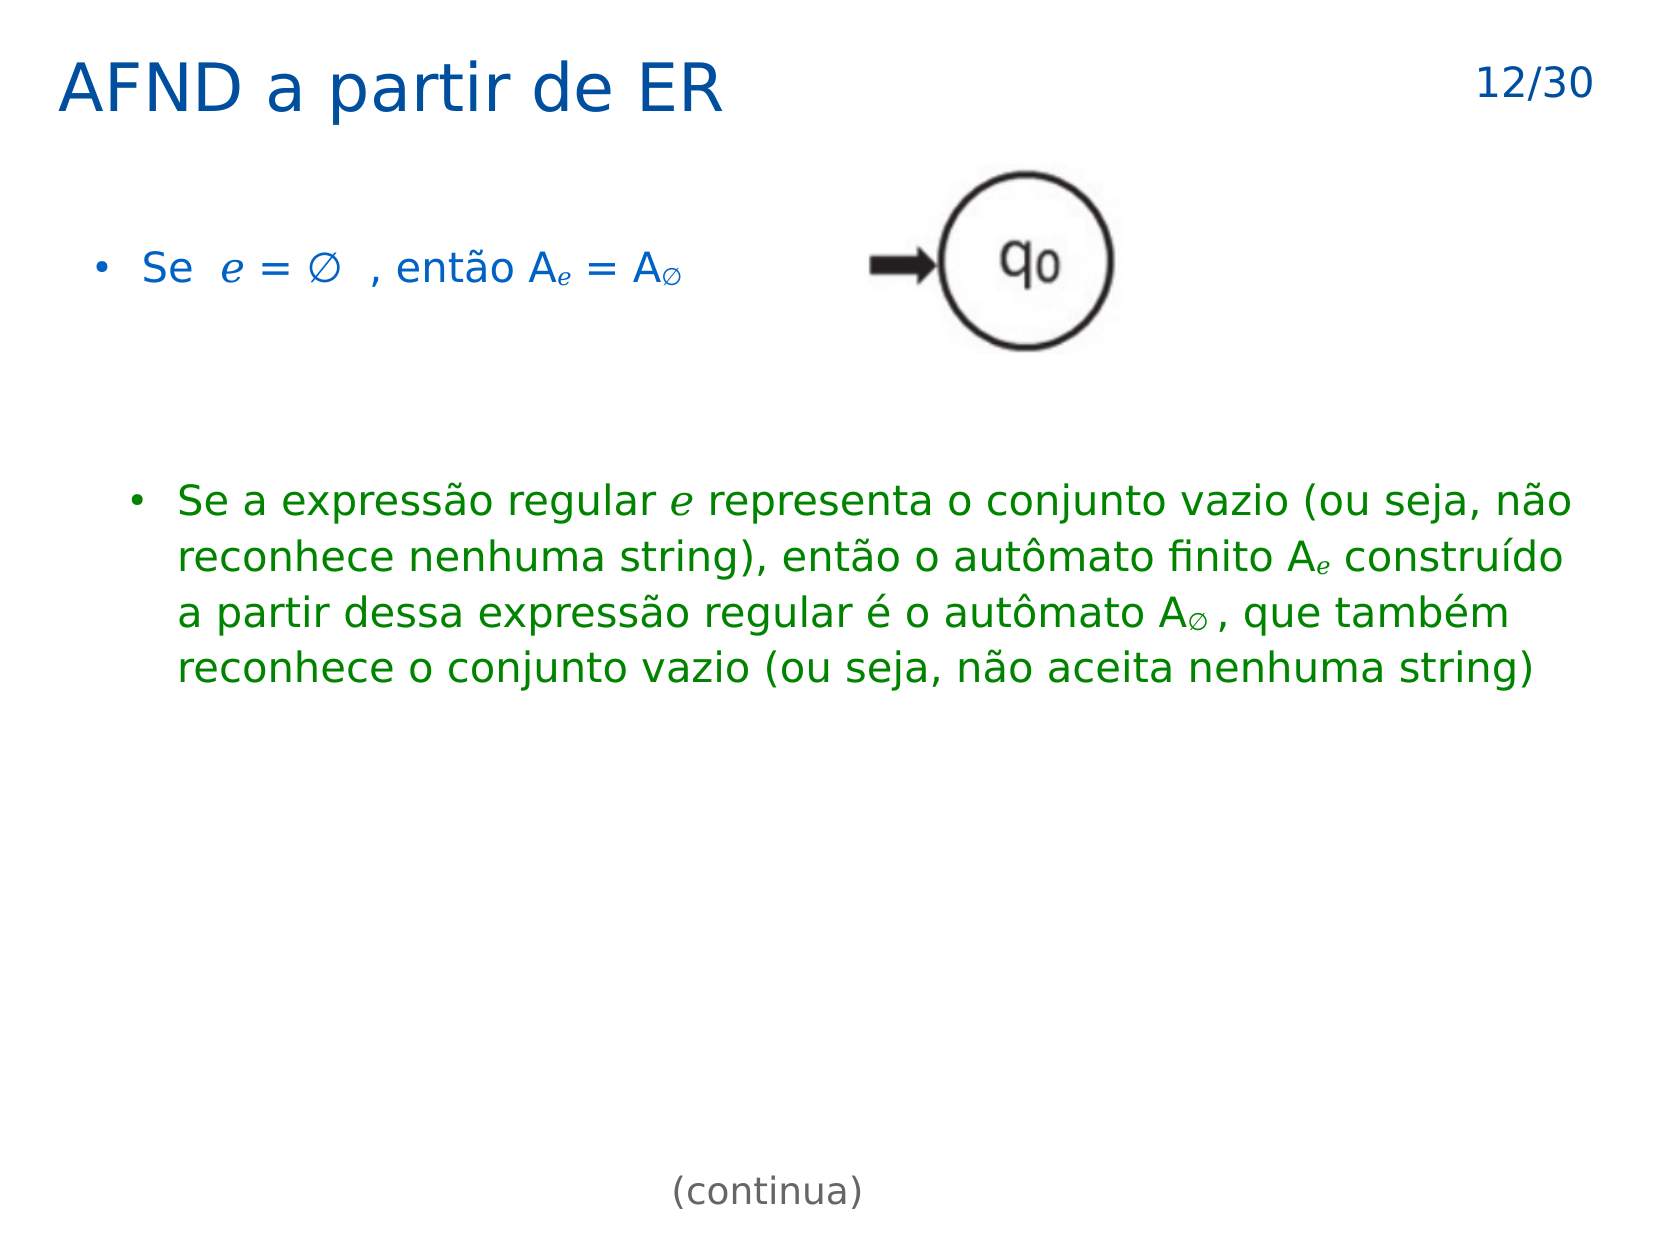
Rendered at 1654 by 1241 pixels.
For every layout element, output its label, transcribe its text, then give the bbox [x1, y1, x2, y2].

text_box (continua) [656, 1162, 879, 1221]
list Se ℯ = ∅ , então Aℯ = A∅ Se a expressão regular ℯ representa o conjunto vazio (ou seja, não reconhece nenhuma string), então o autômato finito Aℯ construído a partir dessa expressão regular é o autômato A∅ , que também reconhece o conjunto vazio (ou seja, não aceita nenhuma string) [59, 236, 1595, 1211]
title AFND a partir de ER [59, 29, 1625, 148]
picture [852, 164, 1125, 354]
